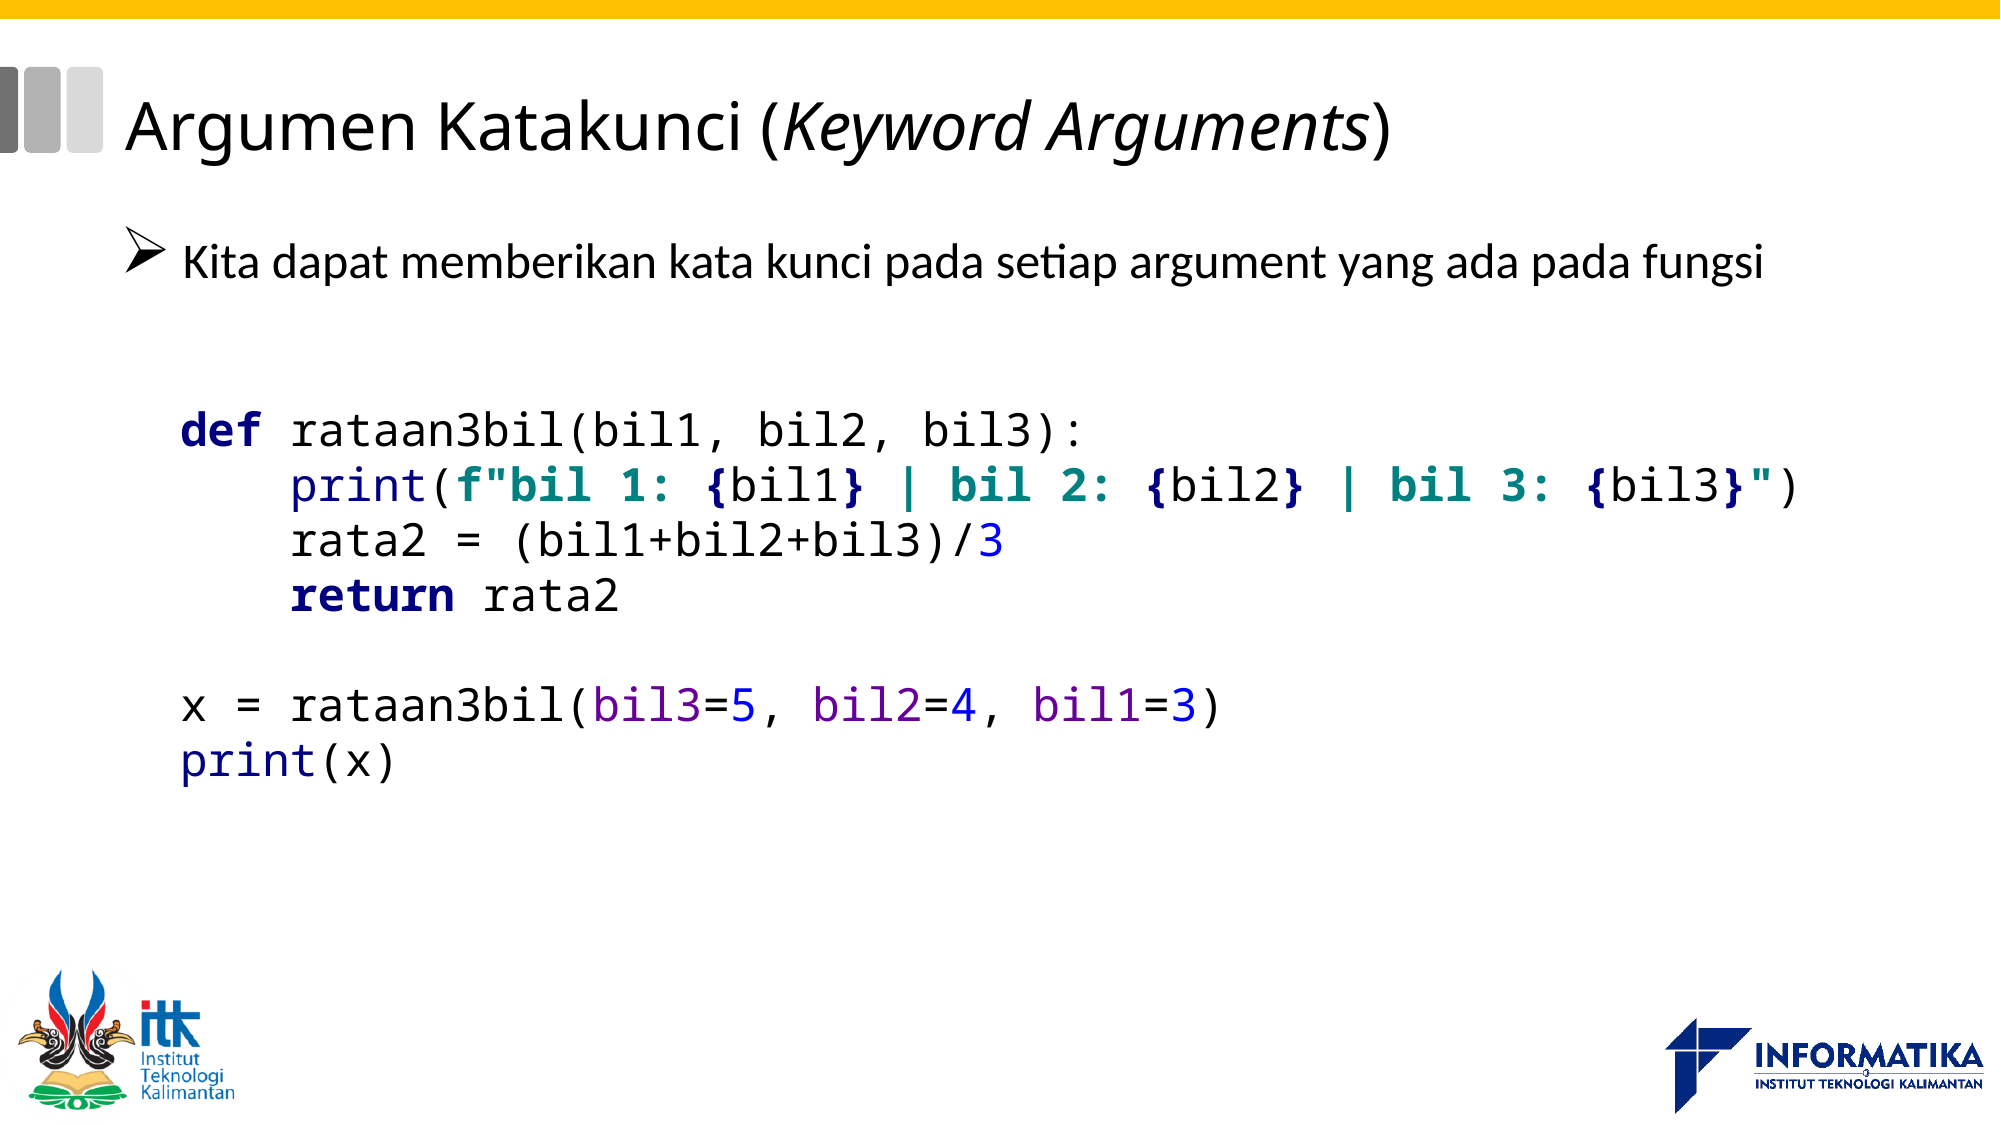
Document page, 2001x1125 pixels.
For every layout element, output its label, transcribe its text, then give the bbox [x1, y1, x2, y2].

text_box Kita dapat memberikan kata kunci pada setiap argument yang ada pada fungsi [105, 220, 1791, 296]
text_box def rataan3bil(bil1, bil2, bil3): print(f"bil 1: {bil1} | bil 2: {bil2} | bil 3: {bil3}") rata2 = (bil1+bil2+bil3)/3 return rata2 x = rataan3bil(bil3=5, bil2=4, bil1=3) print(x) [160, 390, 1956, 796]
title Argumen Katakunci (Keyword Arguments) [105, 72, 1831, 177]
picture [0, 935, 253, 1125]
text_box [0, 0, 2000, 19]
picture [1664, 1017, 1984, 1114]
